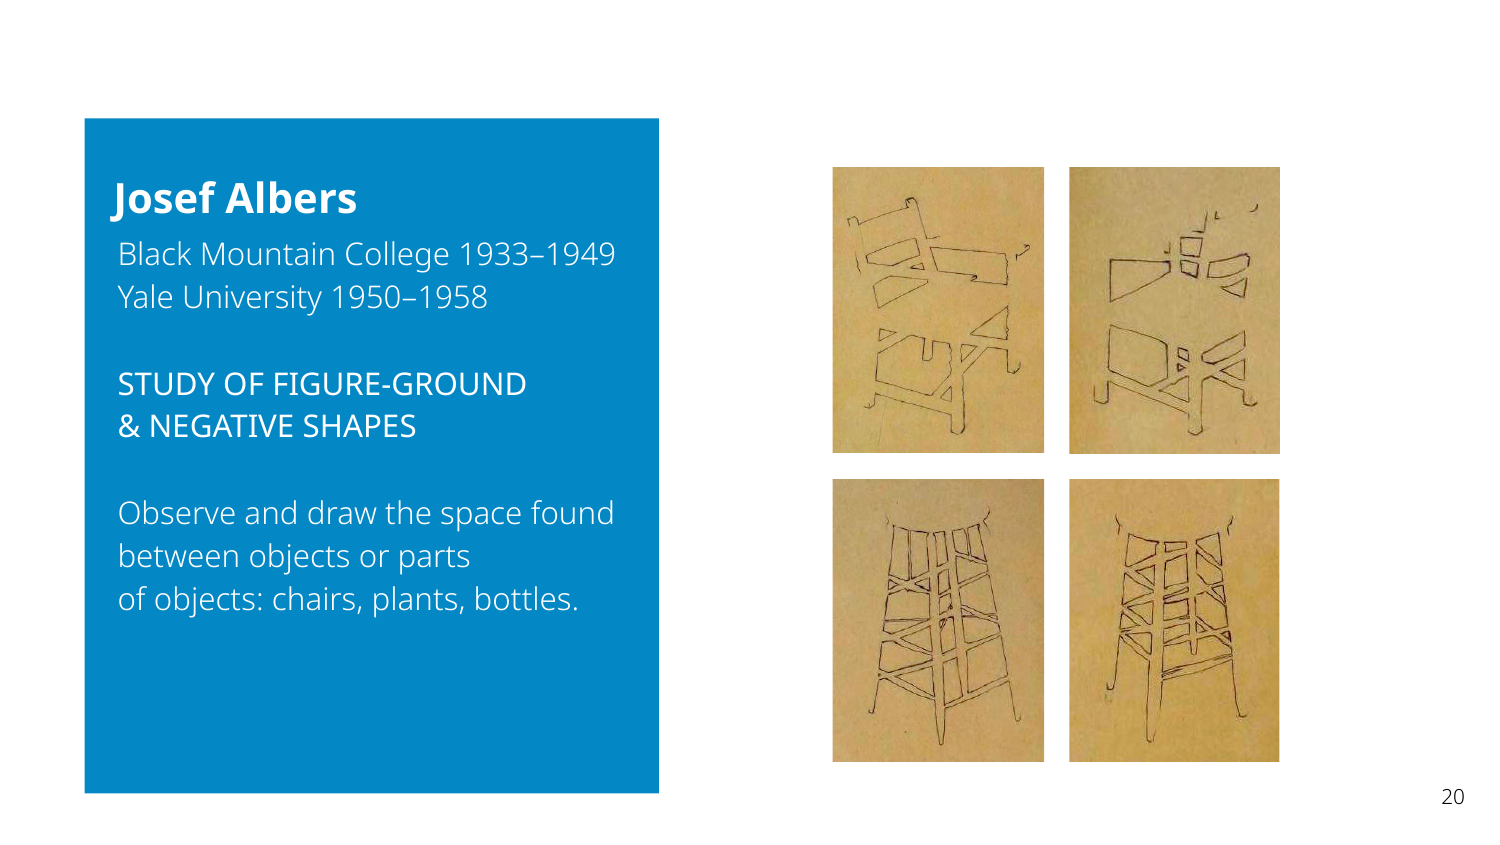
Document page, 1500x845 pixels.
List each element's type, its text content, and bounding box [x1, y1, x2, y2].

title Josef Albers [98, 169, 665, 252]
title Black Mountain College 1933–1949 Yale University 1950–1958 Study of figure-ground & negative shapes Observe and draw the space found between objects or parts of objects: chairs, plants, bottles. [102, 252, 638, 715]
picture [1069, 479, 1280, 762]
picture [1069, 167, 1280, 454]
picture [832, 479, 1045, 762]
picture [832, 167, 1045, 453]
